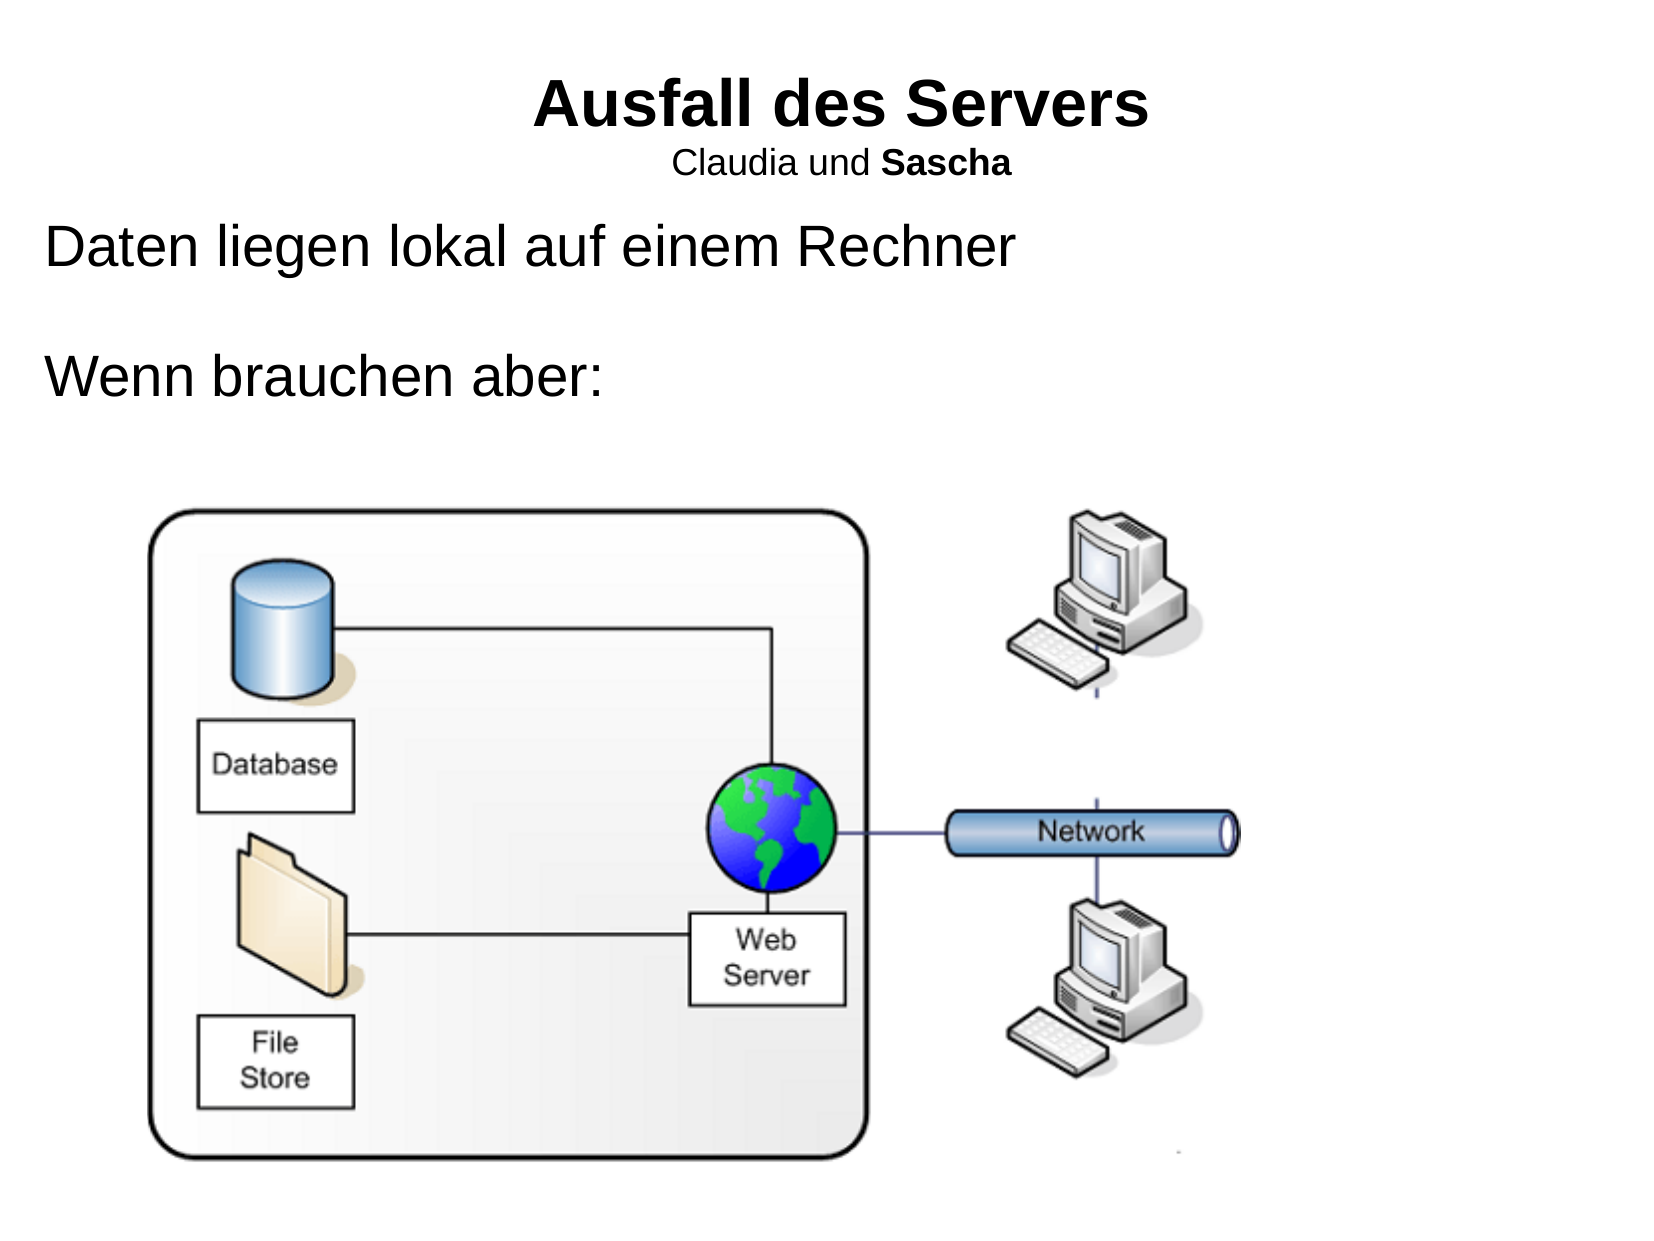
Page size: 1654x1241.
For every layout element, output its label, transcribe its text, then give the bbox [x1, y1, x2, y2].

picture [147, 501, 1241, 1172]
text_box Daten liegen lokal auf einem Rechner Wenn brauchen aber: [29, 206, 1654, 1113]
text_box Ausfall des Servers Claudia und Sascha [88, 59, 1595, 191]
